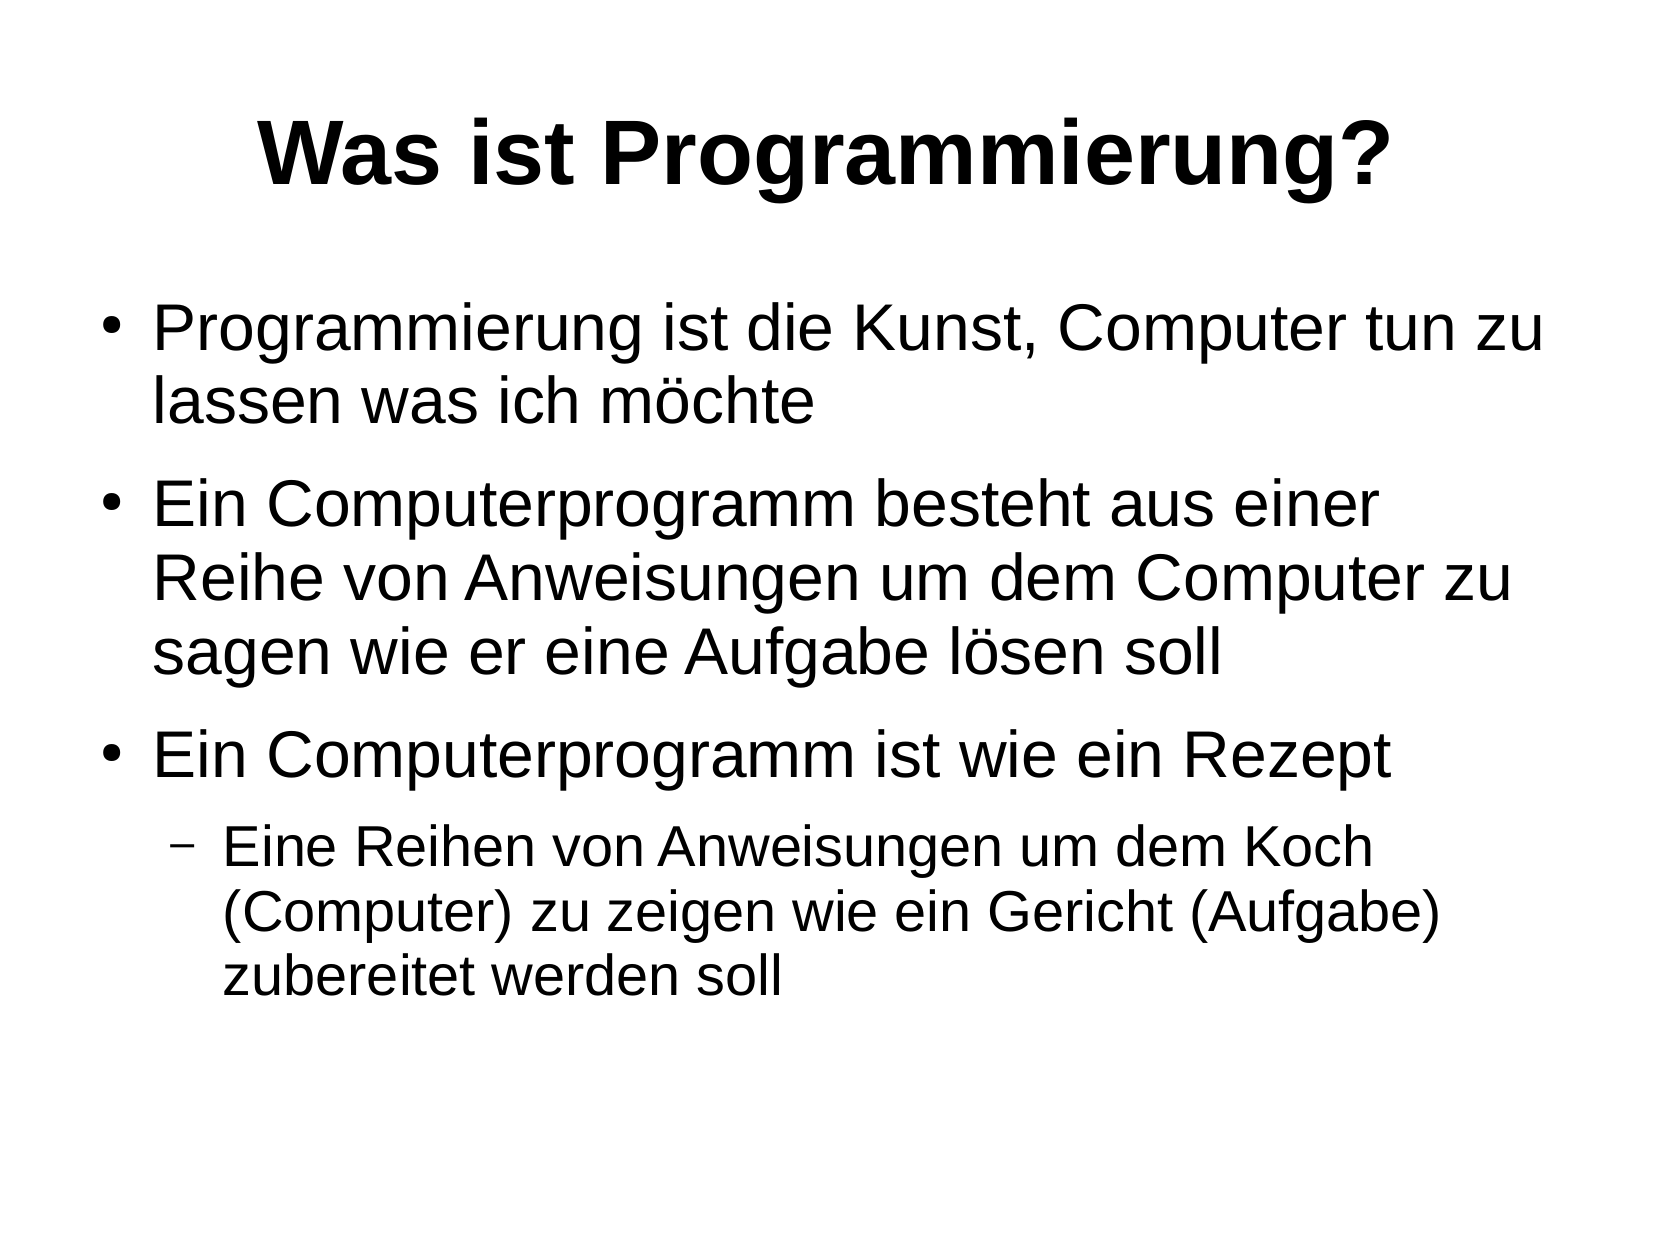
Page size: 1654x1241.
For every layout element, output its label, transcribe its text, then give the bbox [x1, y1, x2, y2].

list Programmierung ist die Kunst, Computer tun zu lassen was ich möchte Ein Computerprogramm besteht aus einer Reihe von Anweisungen um dem Computer zu sagen wie er eine Aufgabe lösen soll Ein Computerprogramm ist wie ein Rezept Eine Reihen von Anweisungen um dem Koch (Computer) zu zeigen wie ein Gericht (Aufgabe) zubereitet werden soll [82, 290, 1571, 1010]
title Was ist Programmierung? [82, 49, 1571, 257]
